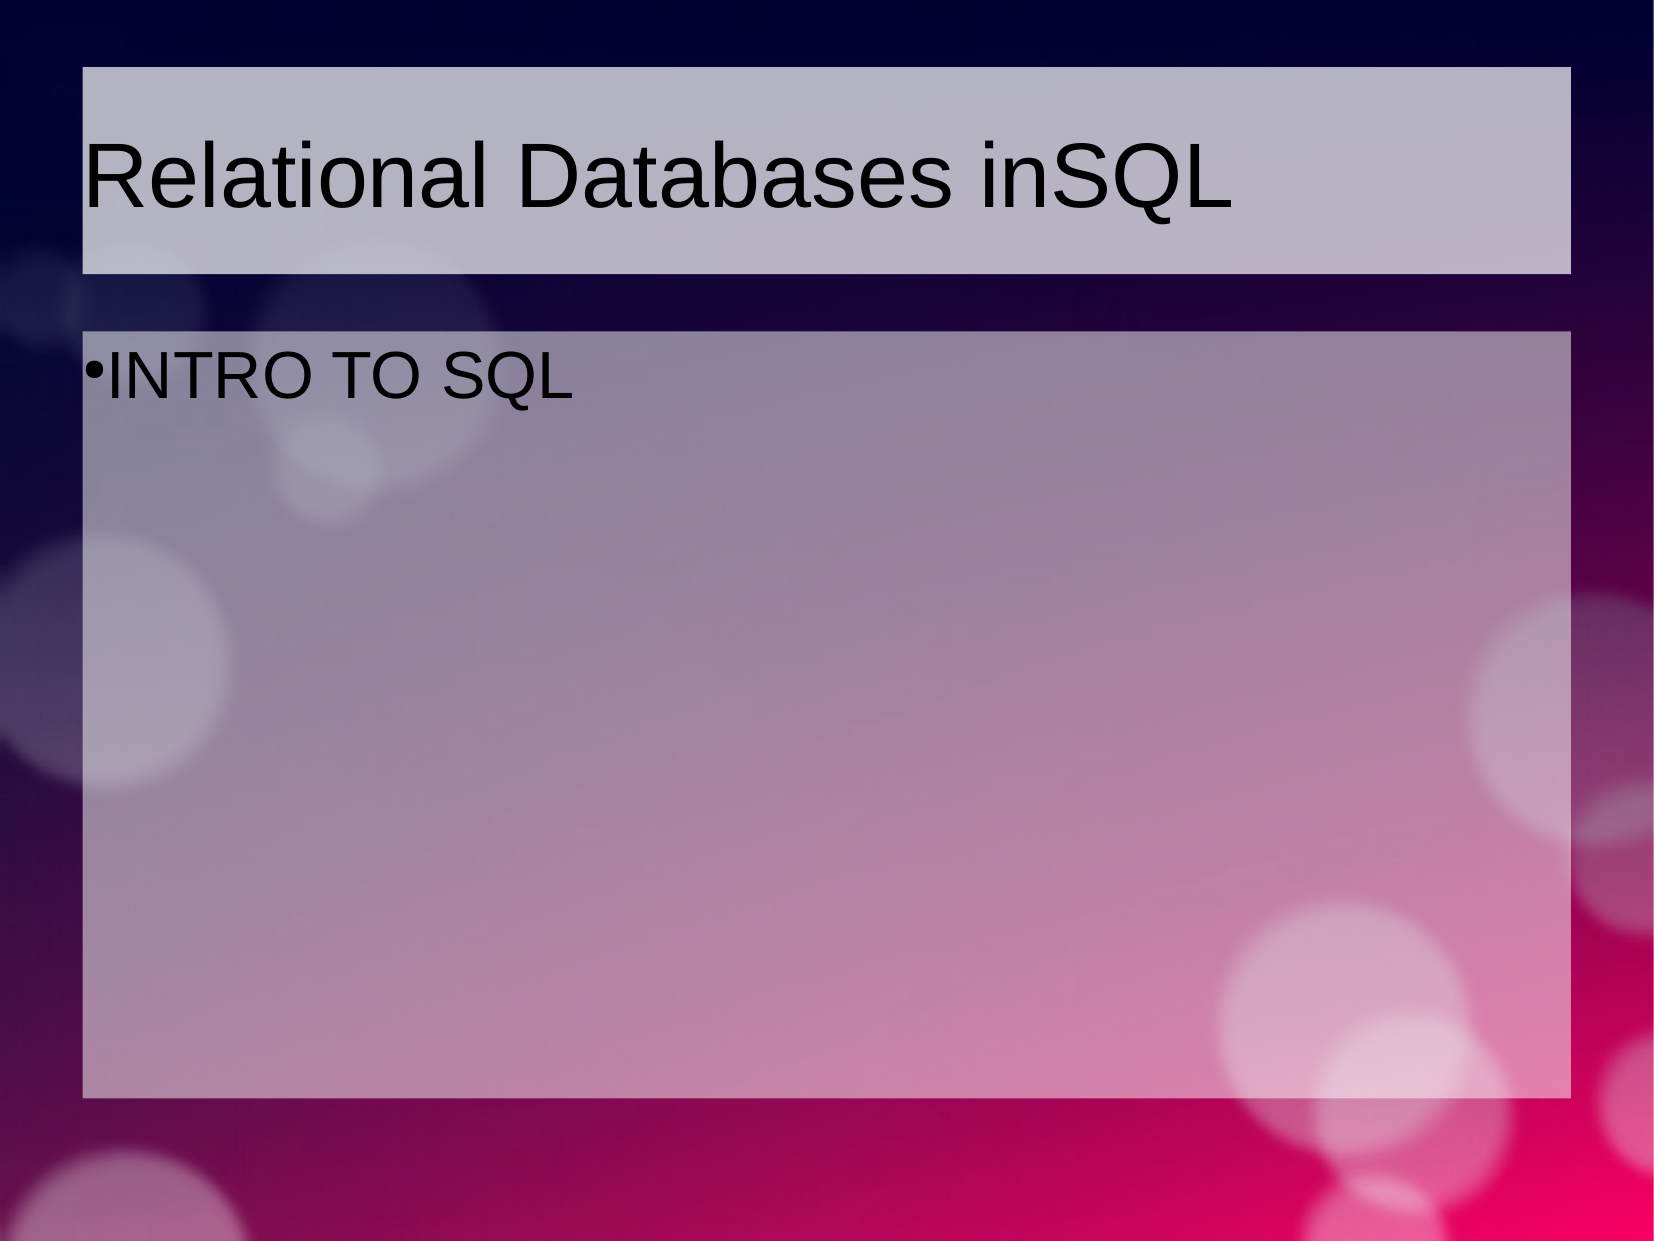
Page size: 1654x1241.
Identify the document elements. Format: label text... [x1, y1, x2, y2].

list INTRO TO SQL [82, 331, 1571, 1099]
title Relational Databases inSQL [82, 67, 1571, 275]
